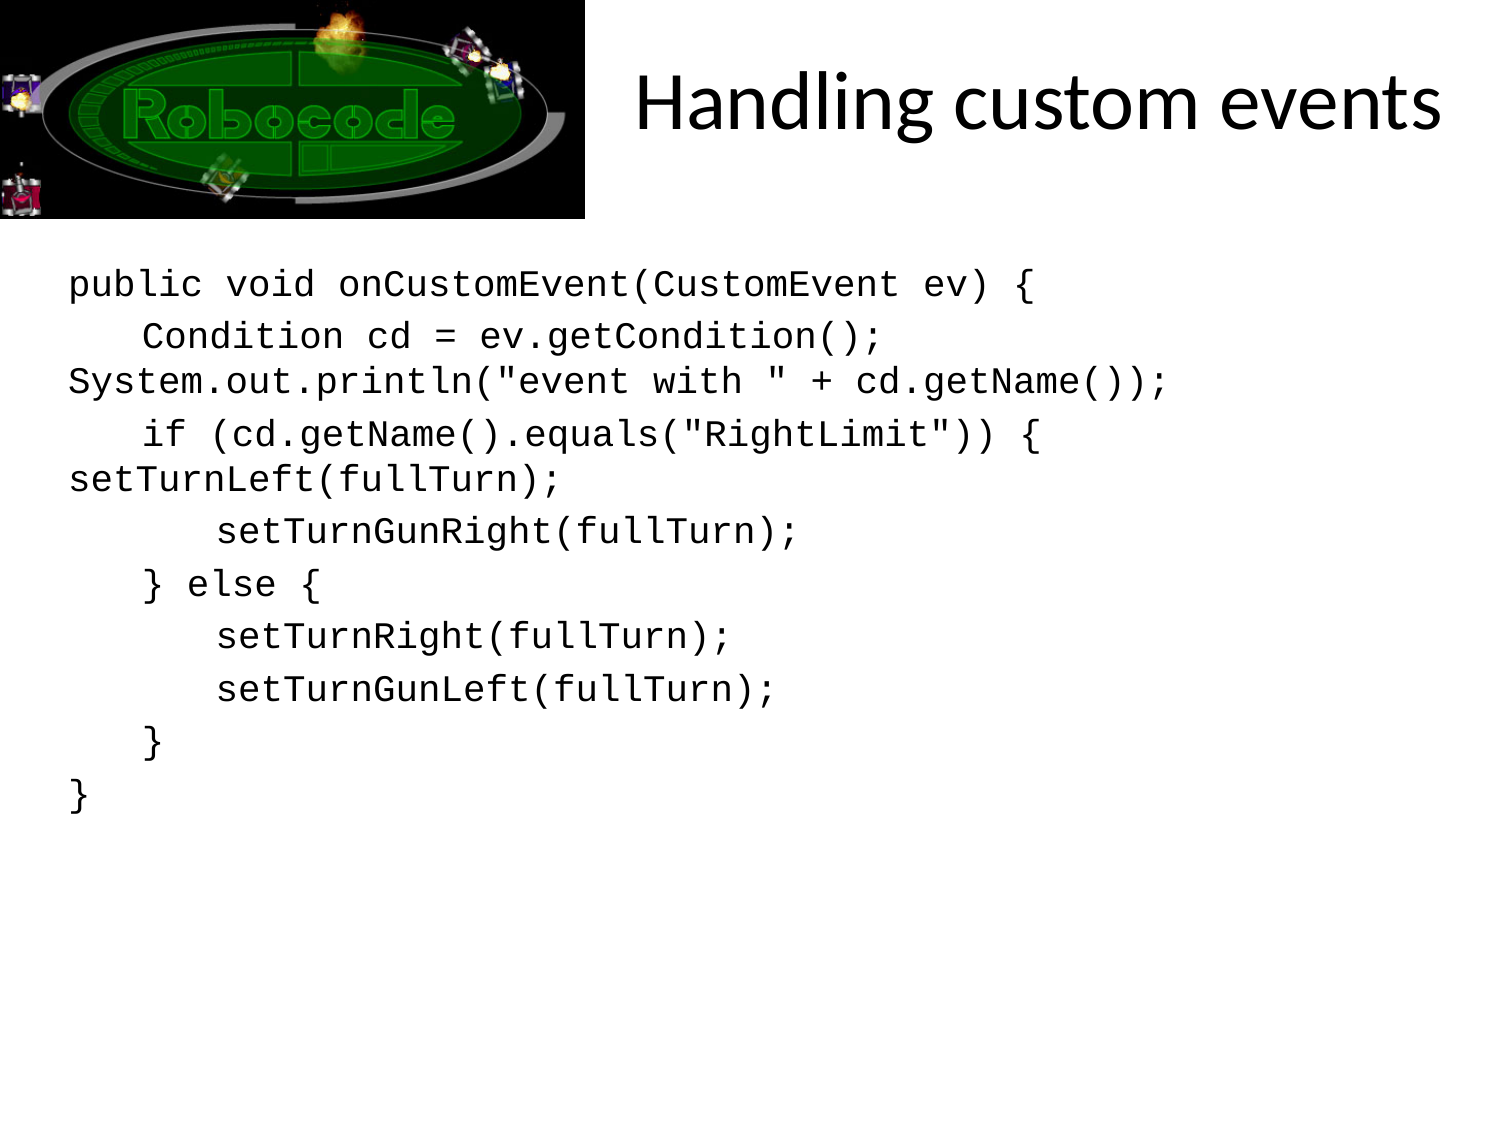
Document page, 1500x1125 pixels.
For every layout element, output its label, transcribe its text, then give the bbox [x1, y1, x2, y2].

picture [0, 0, 585, 219]
text_box public void onCustomEvent(CustomEvent ev) { Condition cd = ev.getCondition(); System.out.println("event with " + cd.getName()); if (cd.getName().equals("RightLimit")) { setTurnLeft(fullTurn); setTurnGunRight(fullTurn); } else { setTurnRight(fullTurn); setTurnGunLeft(fullTurn); } } [53, 243, 1471, 823]
title Handling custom events [596, 31, 1500, 228]
